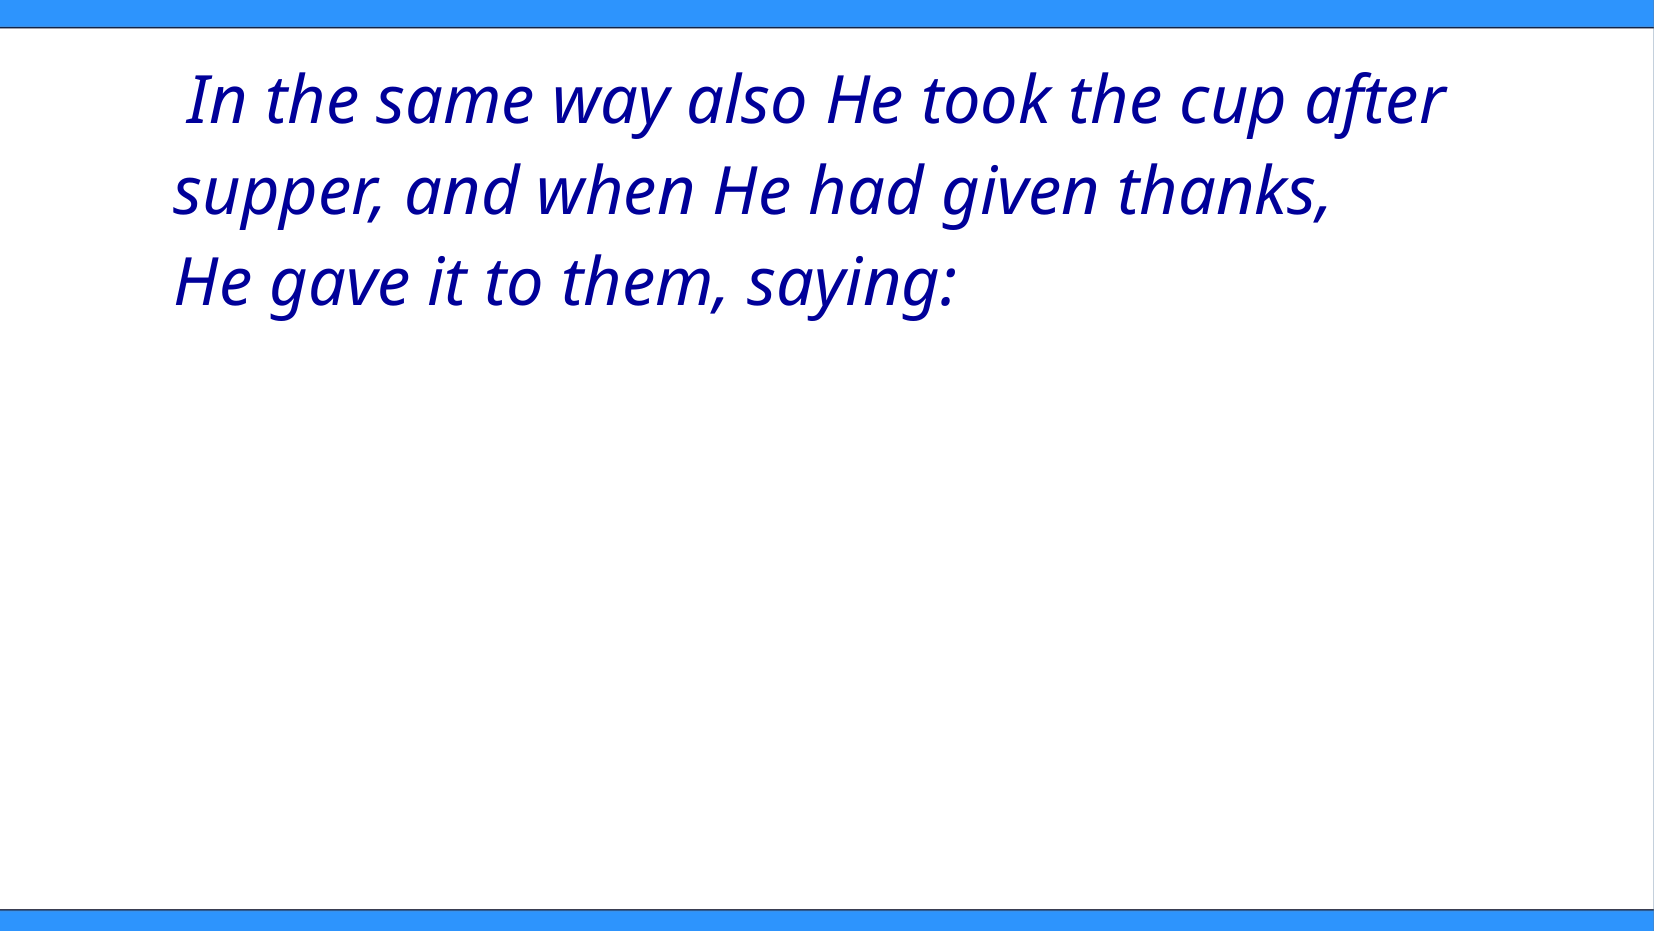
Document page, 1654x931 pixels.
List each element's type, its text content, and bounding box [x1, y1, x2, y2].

picture [0, 0, 1654, 931]
text_box In the same way also He took the cup after supper, and when He had given thanks, He gave it to them, saying: [90, 45, 1546, 361]
